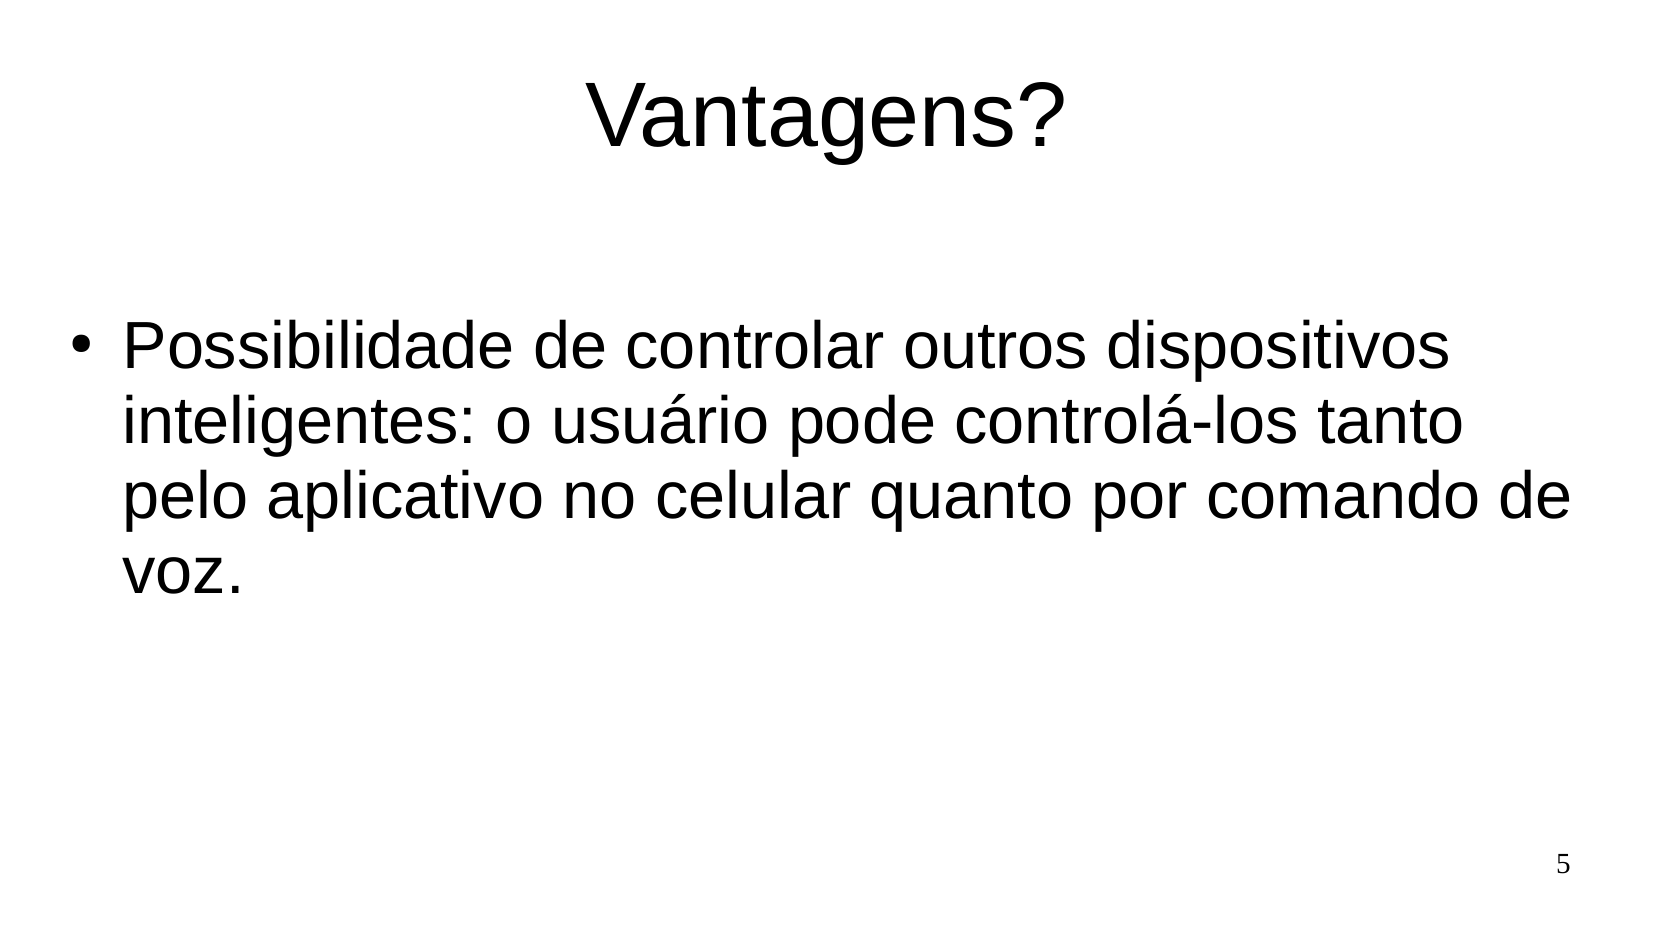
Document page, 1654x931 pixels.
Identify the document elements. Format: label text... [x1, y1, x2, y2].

list Possibilidade de controlar outros dispositivos inteligentes: o usuário pode controlá-los tanto pelo aplicativo no celular quanto por comando de voz. [51, 204, 1595, 744]
title Vantagens? [82, 37, 1571, 193]
